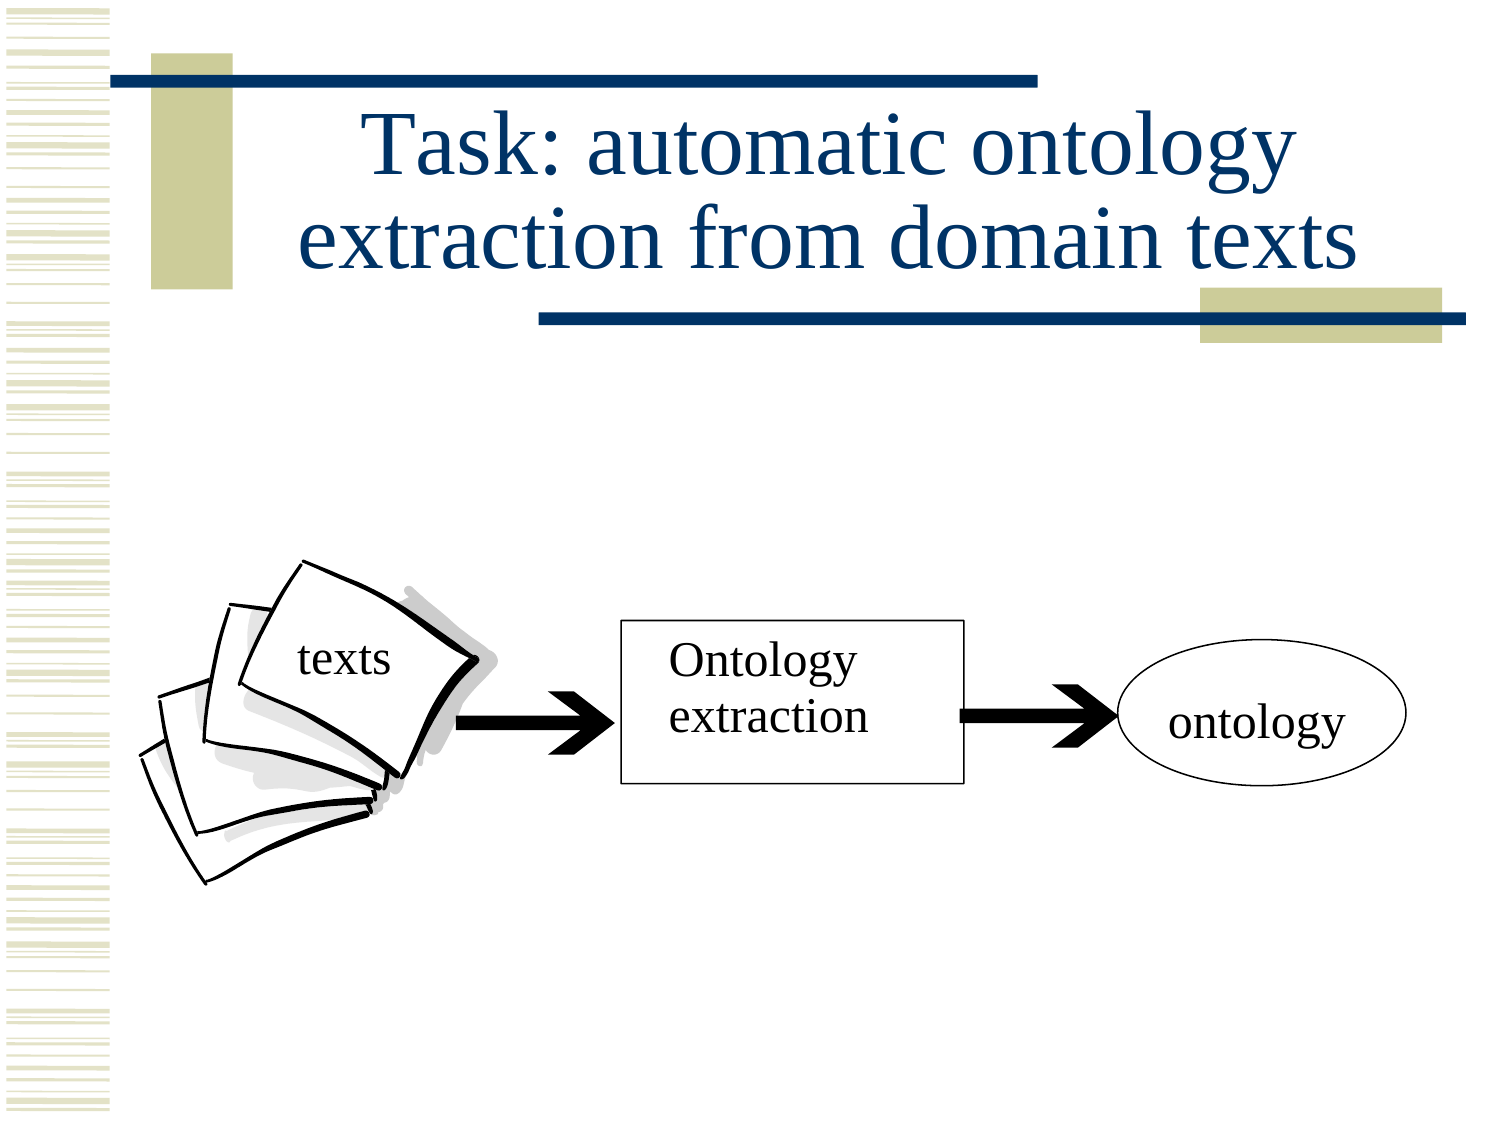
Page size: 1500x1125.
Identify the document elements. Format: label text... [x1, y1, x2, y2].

text_box ontology [1167, 693, 1380, 750]
picture [69, 491, 626, 957]
list [132, 363, 1437, 999]
list [1130, 641, 1405, 784]
text_box Ontology extraction [668, 631, 925, 744]
picture [949, 676, 1130, 756]
title Task: automatic ontology extraction from domain texts [225, 86, 1434, 301]
list [622, 622, 963, 782]
text_box texts [297, 629, 418, 686]
